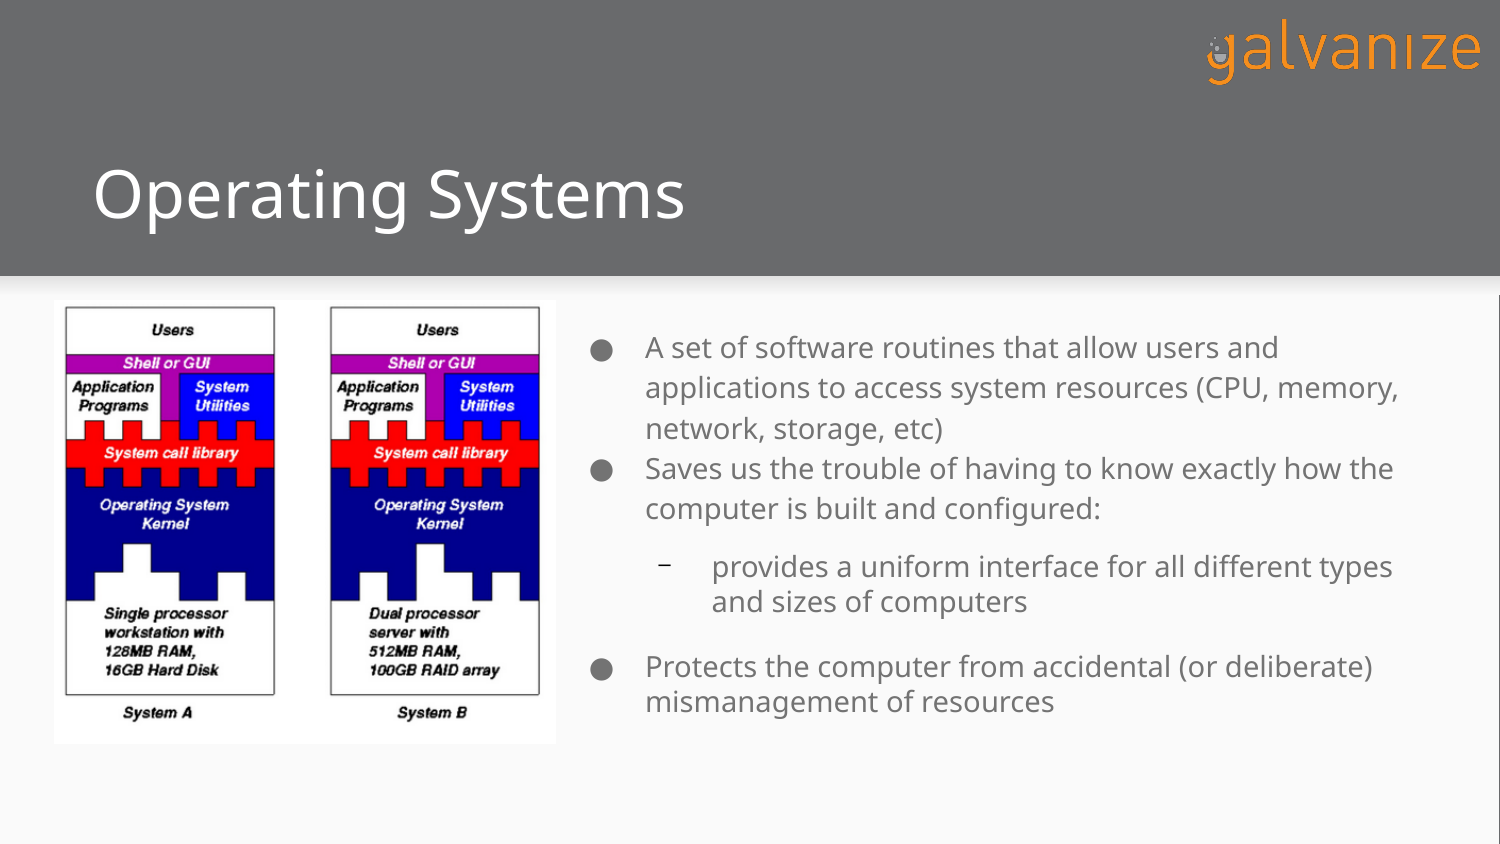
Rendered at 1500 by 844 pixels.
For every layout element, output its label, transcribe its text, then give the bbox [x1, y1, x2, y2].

title Operating Systems [77, 121, 1427, 248]
list A set of software routines that allow users and applications to access system resources (CPU, memory, network, storage, etc) Saves us the trouble of having to know exactly how the computer is built and configured: provides a uniform interface for all different types and sizes of computers Protects the computer from accidental (or deliberate) mismanagement of resources [555, 309, 1431, 754]
picture [54, 300, 556, 744]
picture [1207, 19, 1480, 85]
